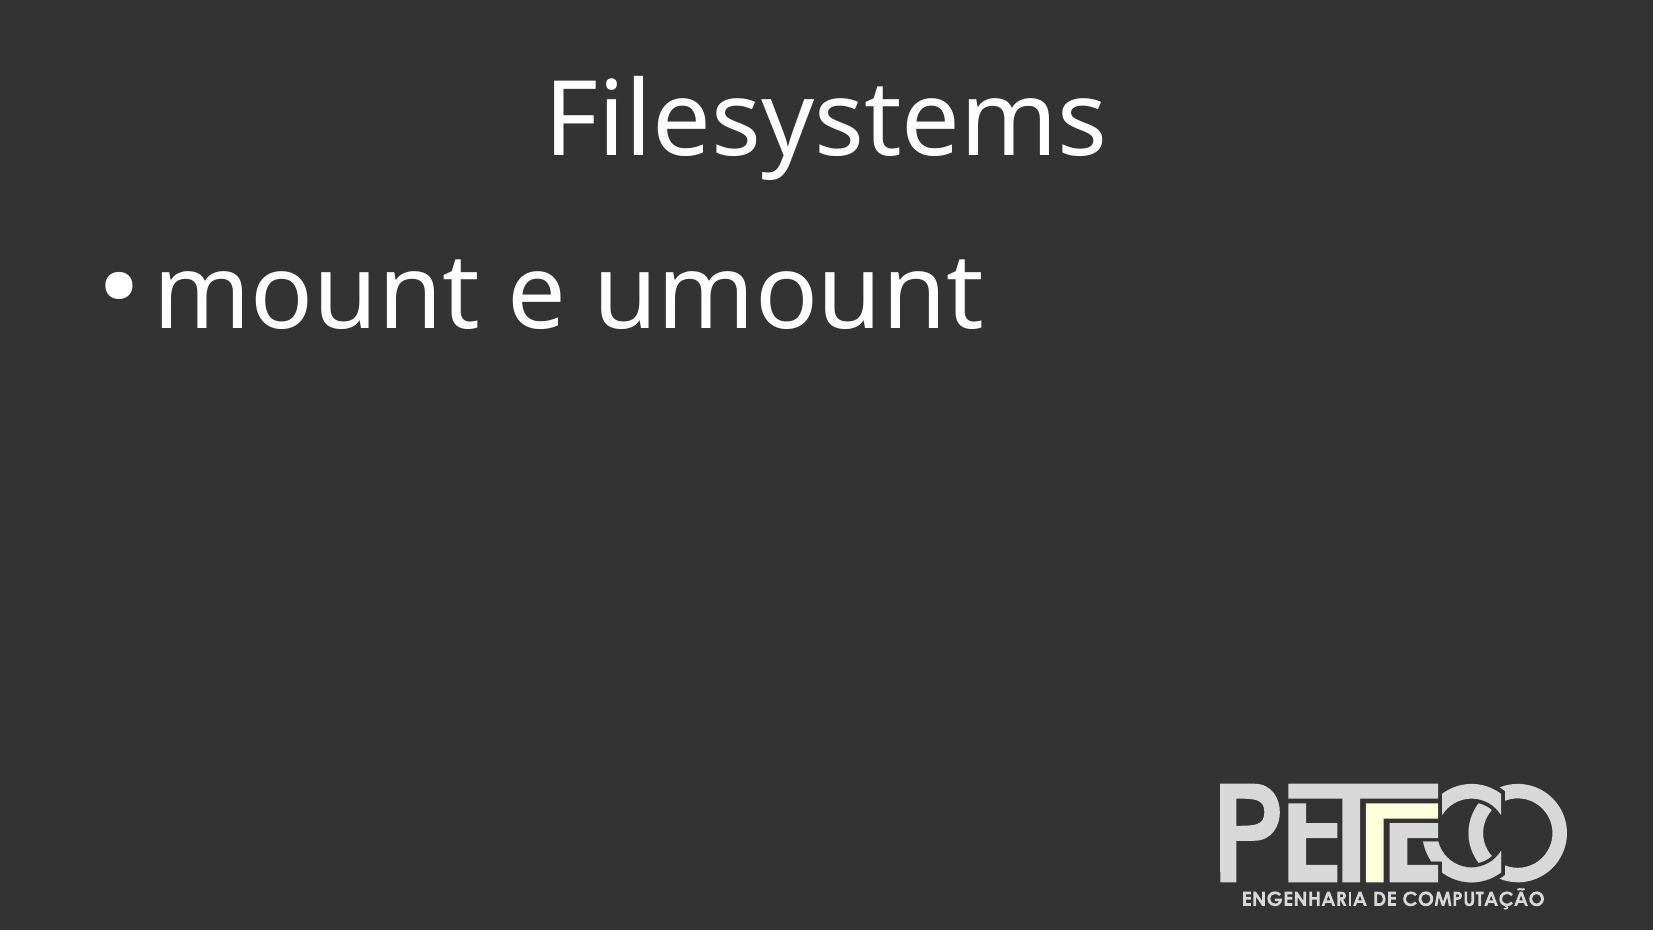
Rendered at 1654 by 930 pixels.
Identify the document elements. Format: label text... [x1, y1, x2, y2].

title Filesystems [82, 37, 1571, 193]
list mount e umount [82, 217, 1571, 757]
